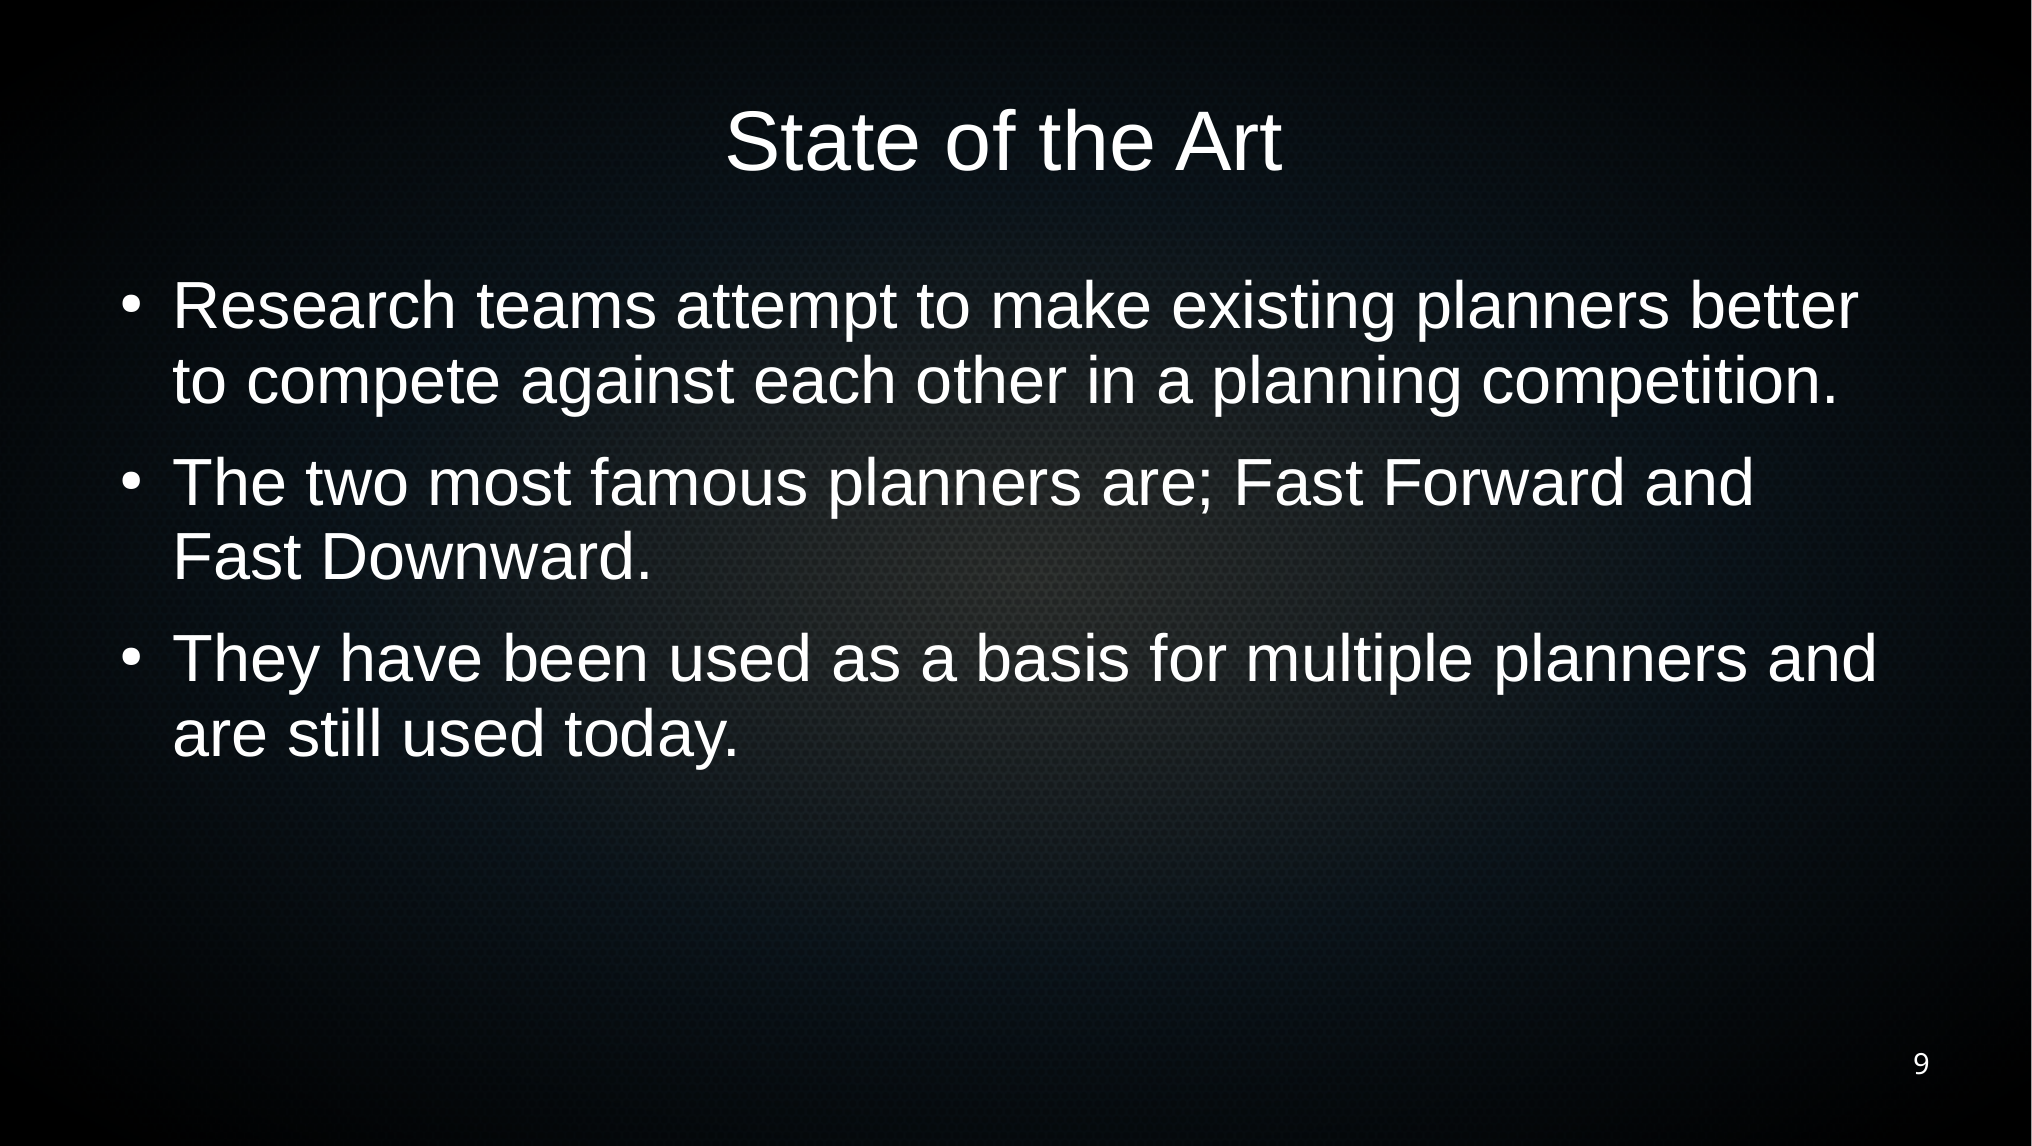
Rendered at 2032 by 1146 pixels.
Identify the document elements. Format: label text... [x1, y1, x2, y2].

list Research teams attempt to make existing planners better to compete against each other in a planning competition. The two most famous planners are; Fast Forward and Fast Downward. They have been used as a basis for multiple planners and are still used today. [101, 268, 1890, 933]
picture [0, 0, 2032, 1146]
title State of the Art [101, 45, 1930, 237]
